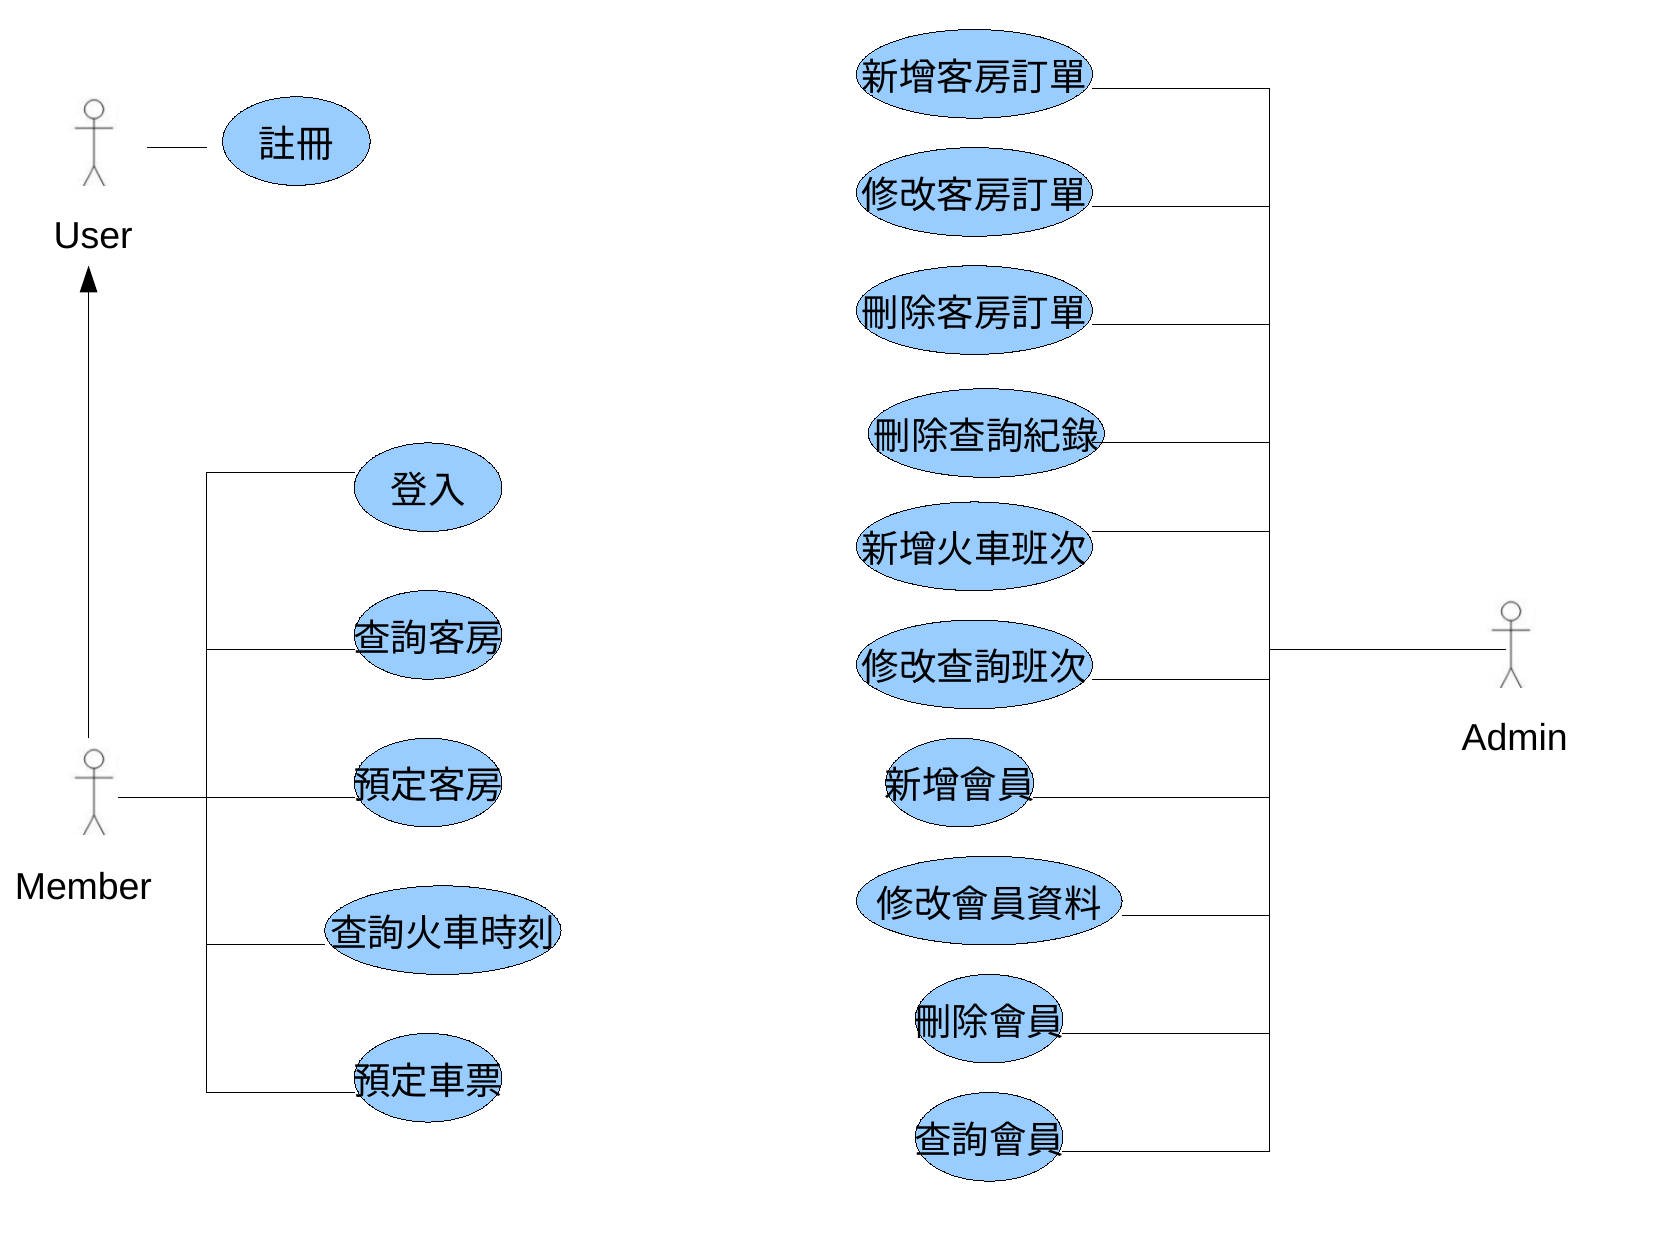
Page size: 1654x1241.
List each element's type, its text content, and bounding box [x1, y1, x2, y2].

text_box 新增火車班次 [856, 501, 1093, 591]
text_box 新增會員 [888, 738, 1034, 827]
text_box Admin [1446, 708, 1595, 768]
text_box 註冊 [222, 96, 371, 186]
text_box 修改會員資料 [856, 856, 1123, 945]
picture [59, 88, 119, 186]
text_box 刪除查詢紀錄 [868, 388, 1105, 478]
text_box 查詢會員 [915, 1092, 1063, 1182]
text_box 刪除會員 [918, 974, 1063, 1063]
text_box 新增會員 [885, 773, 893, 786]
text_box 登入 [354, 442, 502, 532]
text_box 查詢火車時刻 [324, 885, 562, 975]
text_box 預定車票 [354, 1067, 365, 1076]
text_box 新增客房訂單 [856, 29, 1093, 119]
text_box 預定客房 [354, 783, 361, 798]
text_box 查詢客房 [354, 590, 502, 680]
text_box User [38, 206, 148, 264]
text_box 修改查詢班次 [856, 620, 1093, 709]
text_box Member [0, 858, 178, 916]
text_box 預定車票 [354, 1079, 361, 1094]
picture [59, 738, 119, 835]
text_box 預定客房 [358, 738, 502, 827]
text_box 修改客房訂單 [856, 147, 1093, 237]
text_box 刪除客房訂單 [856, 265, 1093, 355]
text_box 預定車票 [358, 1033, 502, 1123]
text_box 預定客房 [354, 771, 365, 780]
picture [1476, 590, 1536, 688]
